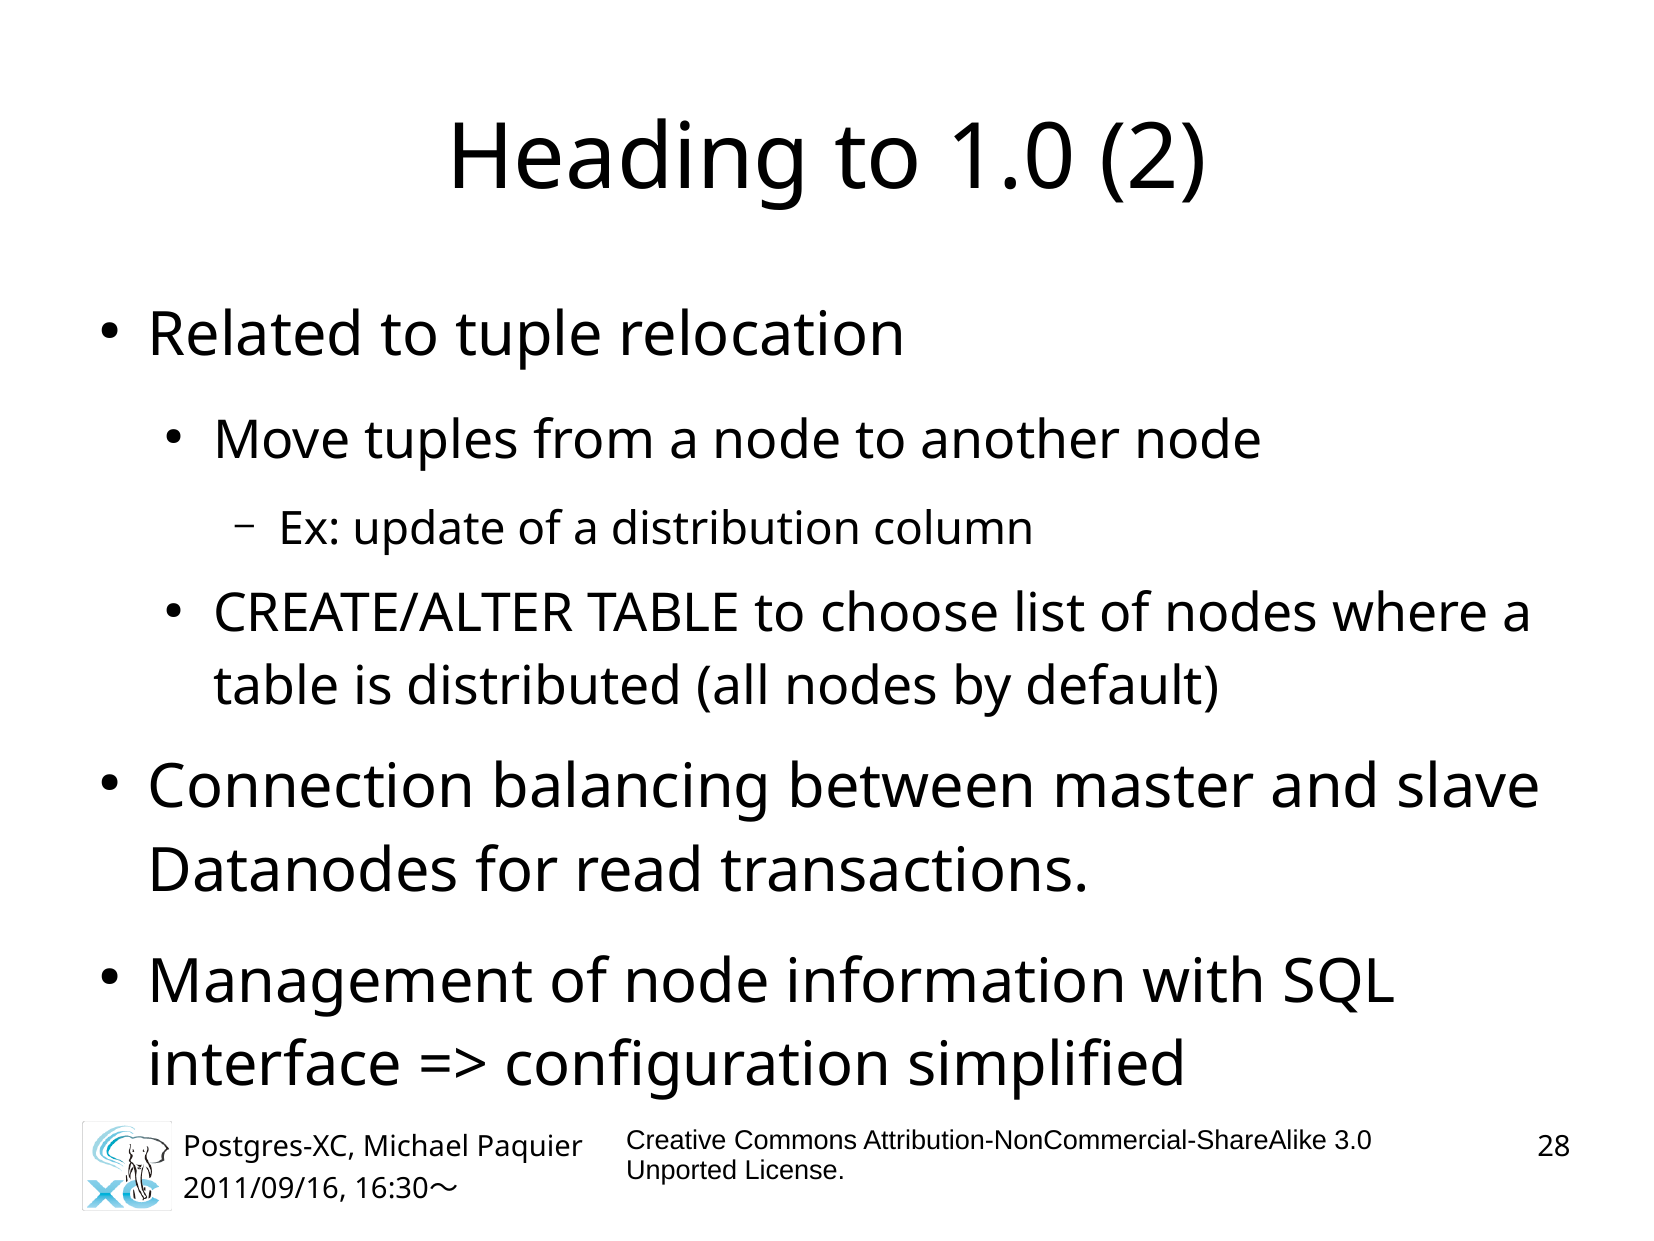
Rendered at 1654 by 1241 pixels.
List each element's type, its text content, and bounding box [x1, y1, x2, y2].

list Related to tuple relocation Move tuples from a node to another node Ex: update of a distribution column CREATE/ALTER TABLE to choose list of nodes where a table is distributed (all nodes by default) Connection balancing between master and slave Datanodes for read transactions. Management of node information with SQL interface => configuration simplified [82, 290, 1571, 1109]
picture [82, 1121, 172, 1211]
title Heading to 1.0 (2) [82, 56, 1571, 250]
